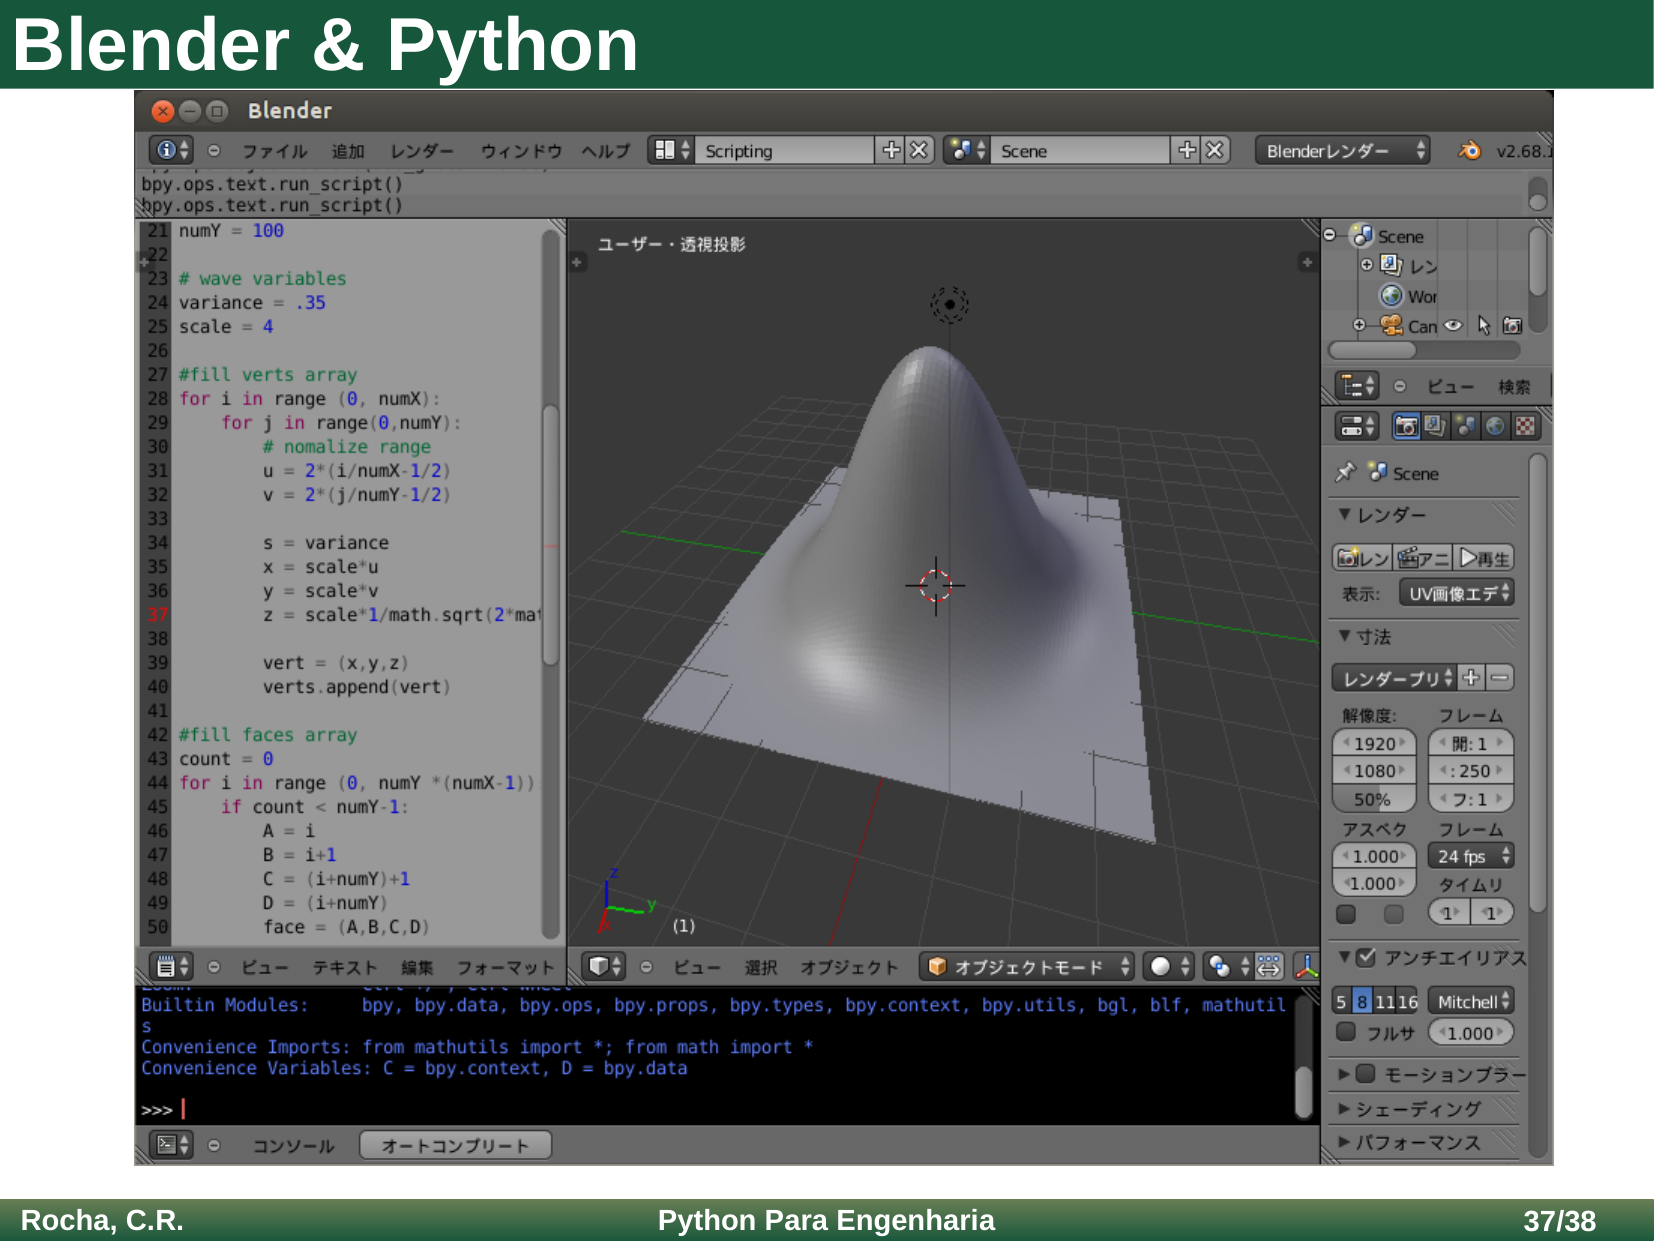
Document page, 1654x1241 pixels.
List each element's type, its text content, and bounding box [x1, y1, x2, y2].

title Blender & Python [11, 0, 1625, 89]
picture [134, 90, 1554, 1166]
